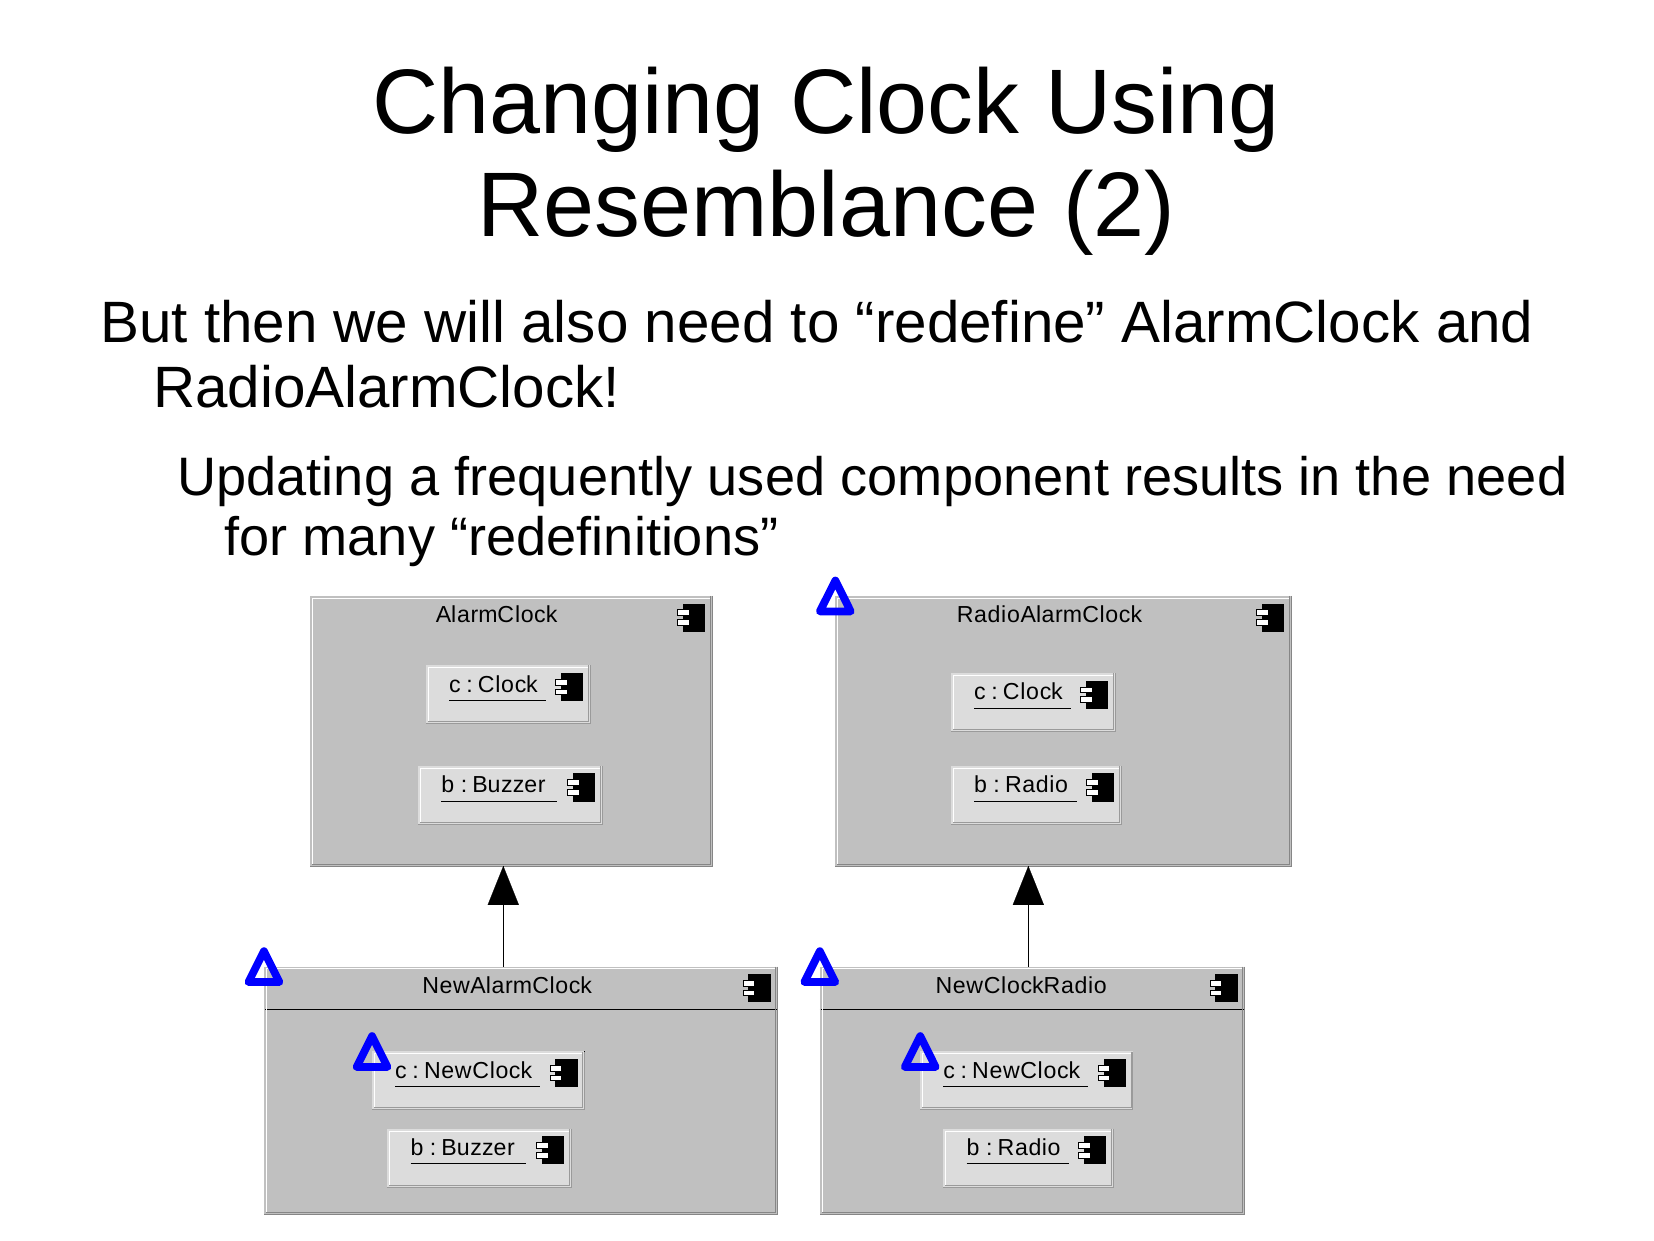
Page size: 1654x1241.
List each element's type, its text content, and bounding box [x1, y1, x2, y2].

list But then we will also need to “redefine” AlarmClock and RadioAlarmClock! Updating a frequently used component results in the need for many “redefinitions” [82, 290, 1571, 1094]
picture [242, 574, 1293, 1216]
title Changing Clock Using Resemblance (2) [82, 50, 1571, 256]
